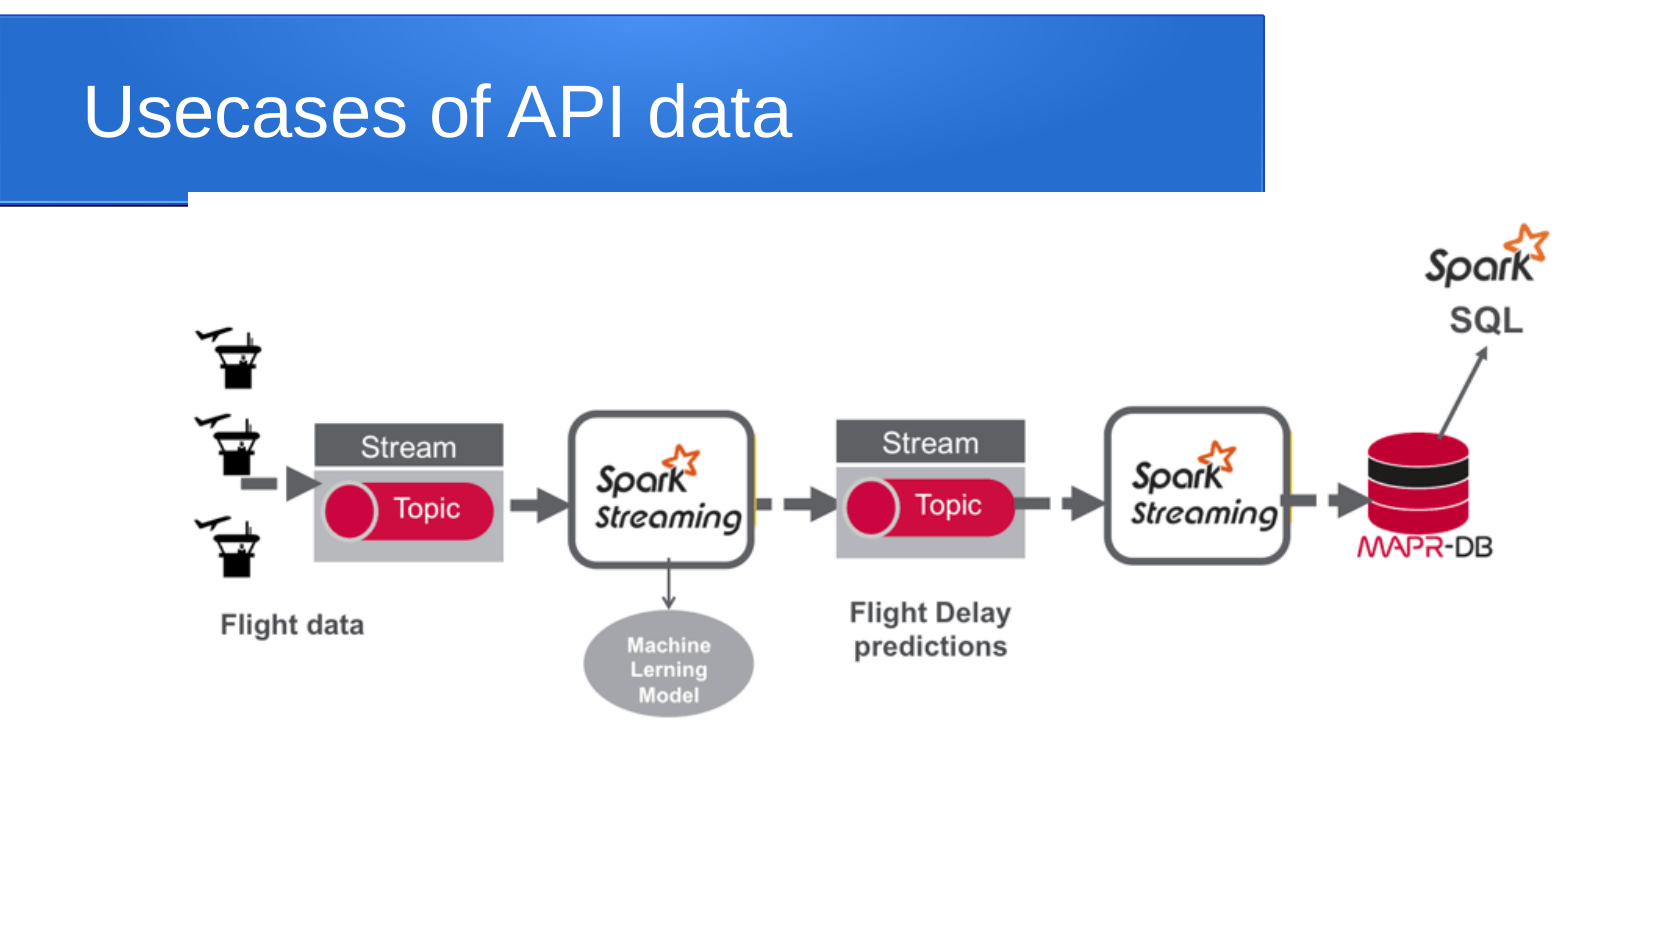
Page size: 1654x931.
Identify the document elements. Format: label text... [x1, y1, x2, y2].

picture [188, 192, 1592, 760]
title Usecases of API data [82, 35, 1235, 189]
